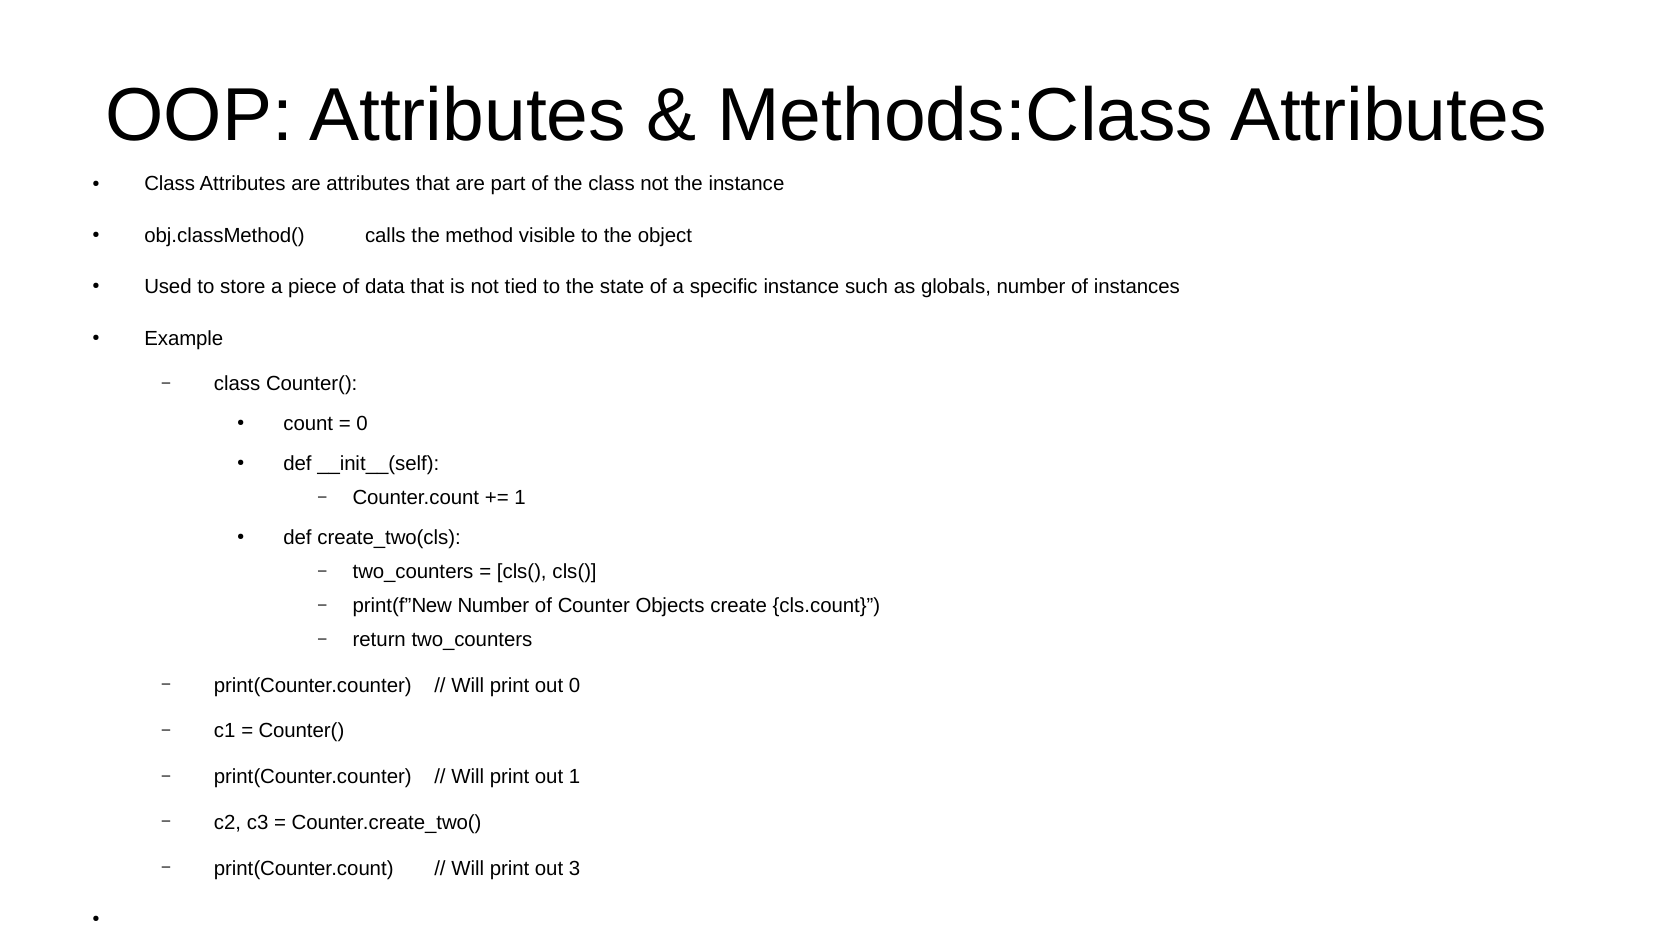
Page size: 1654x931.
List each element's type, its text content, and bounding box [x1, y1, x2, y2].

list Class Attributes are attributes that are part of the class not the instance obj.classMethod() calls the method visible to the object Used to store a piece of data that is not tied to the state of a specific instance such as globals, number of instances Example class Counter(): count = 0 def __init__(self): Counter.count += 1 def create_two(cls): two_counters = [cls(), cls()] print(f”New Number of Counter Objects create {cls.count}”) return two_counters print(Counter.counter) // Will print out 0 c1 = Counter() print(Counter.counter) // Will print out 1 c2, c3 = Counter.create_two() print(Counter.count) // Will print out 3 [75, 172, 1628, 886]
title OOP: Attributes & Methods:Class Attributes [82, 37, 1571, 172]
